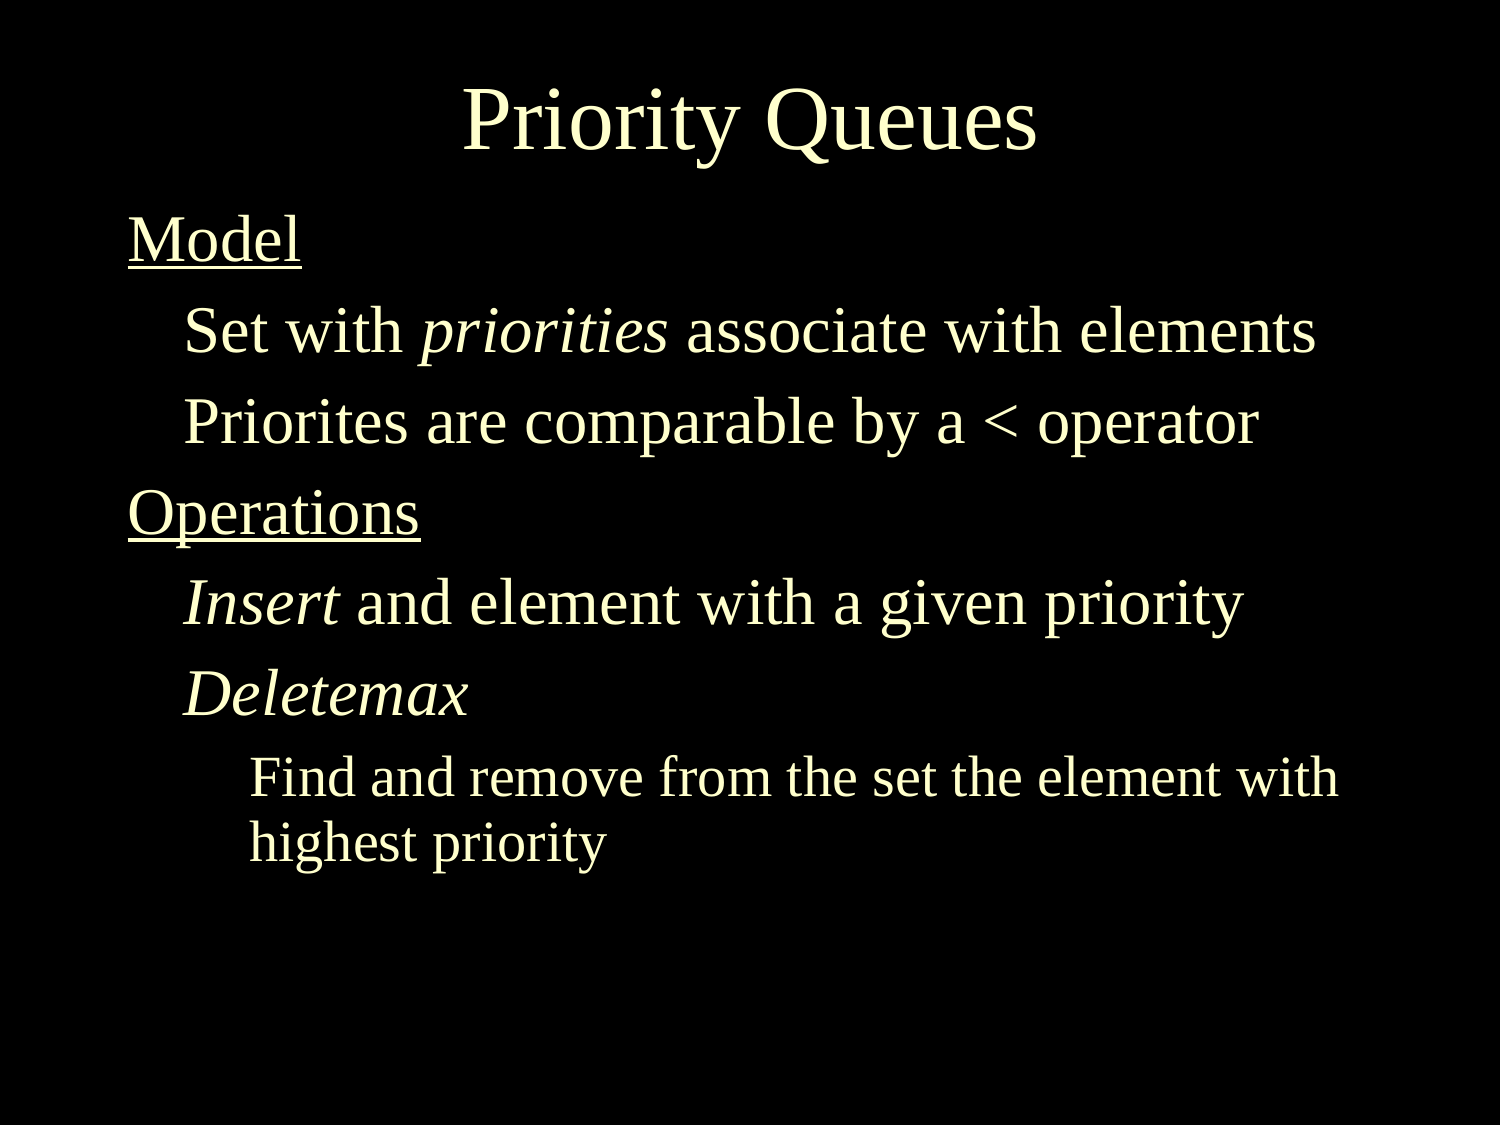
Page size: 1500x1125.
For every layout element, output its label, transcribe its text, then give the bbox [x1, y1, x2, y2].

list Model Set with priorities associate with elements Priorites are comparable by a < operator Operations Insert and element with a given priority Deletemax Find and remove from the set the element with highest priority [112, 194, 1482, 1008]
title Priority Queues [22, 50, 1480, 188]
